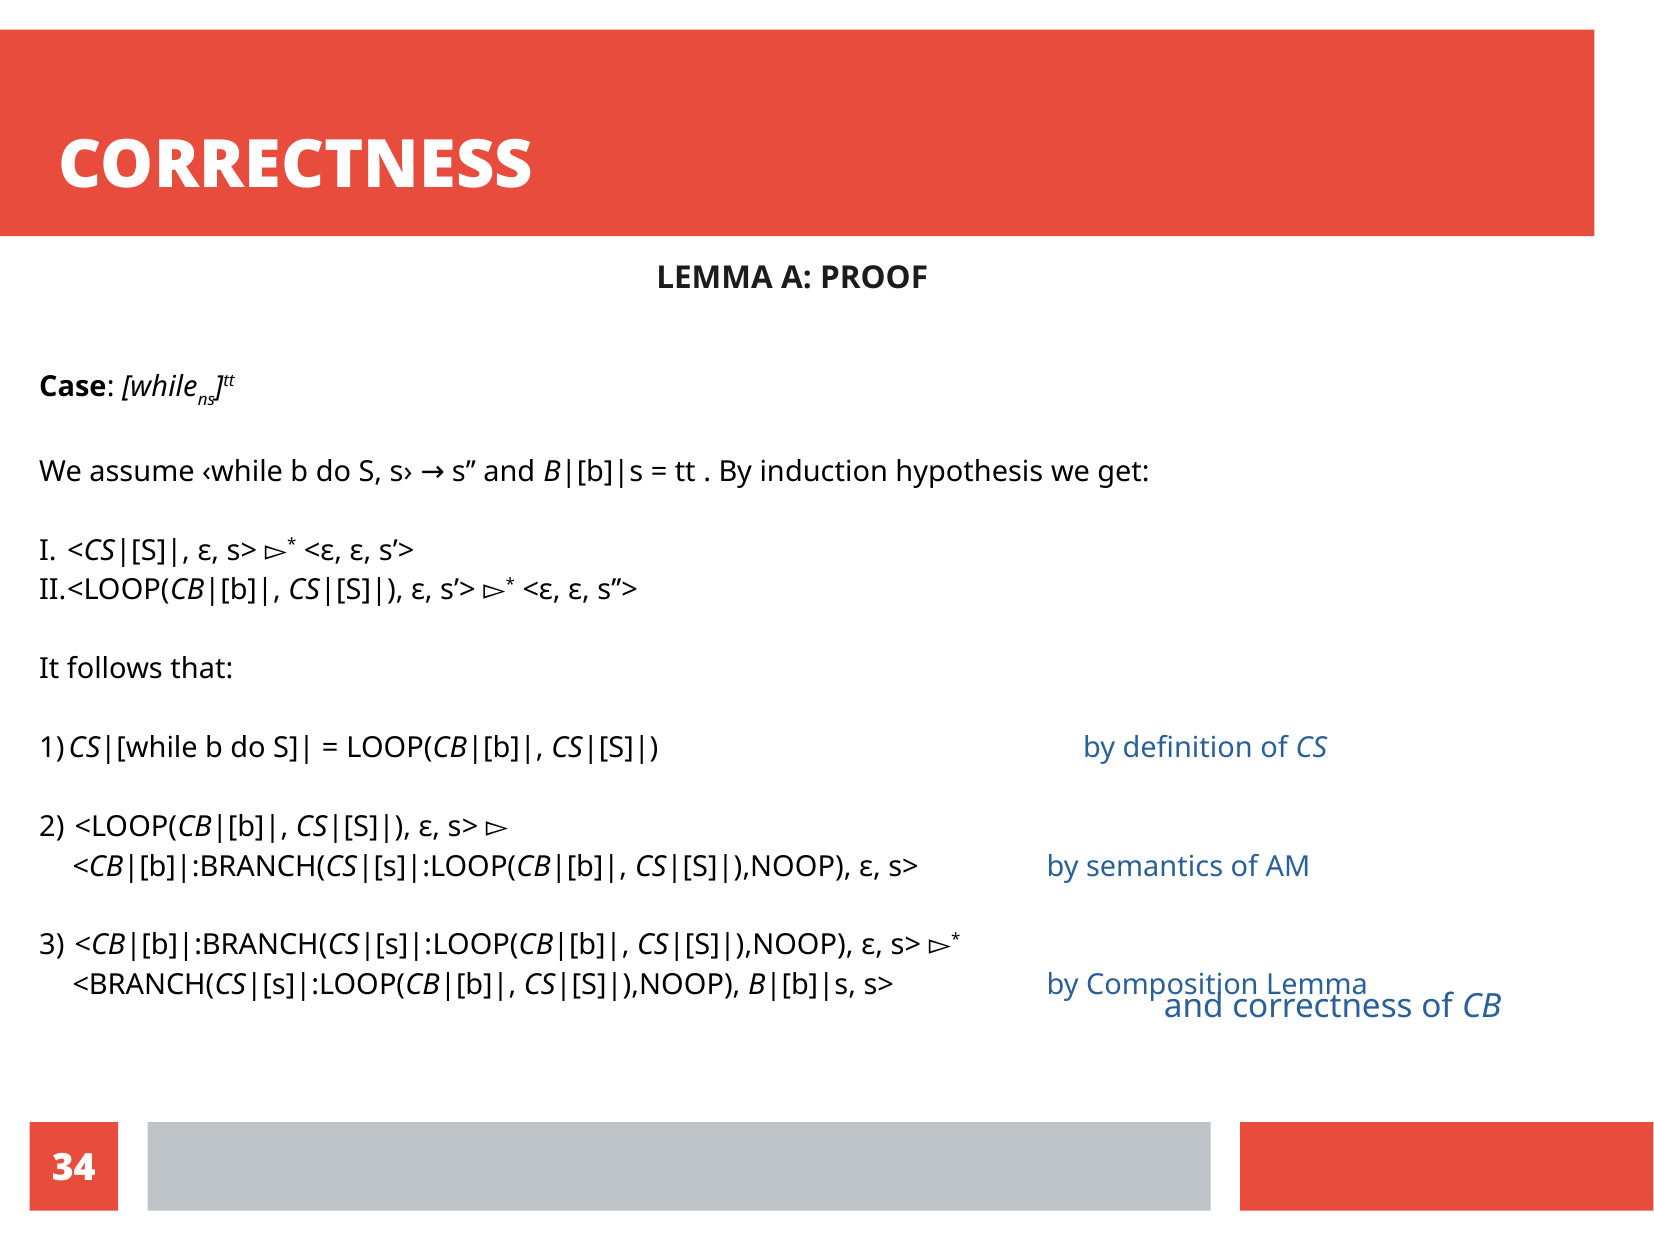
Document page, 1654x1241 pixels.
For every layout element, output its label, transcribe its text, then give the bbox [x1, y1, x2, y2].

text_box and correctness of CB [1149, 975, 1505, 1028]
list LEMMA A: PROOF Case: [whilens]tt We assume ‹while b do S, s› → s’’ and B|[b]|s = tt . By induction hypothesis we get: <CS|[S]|, ε, s> ▻* <ε, ε, s’> <LOOP(CB|[b]|, CS|[S]|), ε, s’> ▻* <ε, ε, s’’> It follows that: CS|[while b do S]| = LOOP(CB|[b]|, CS|[S]|) by definition of CS <LOOP(CB|[b]|, CS|[S]|), ε, s> ▻ <CB|[b]|:BRANCH(CS|[s]|:LOOP(CB|[b]|, CS|[S]|),NOOP), ε, s> by semantics of AM <CB|[b]|:BRANCH(CS|[s]|:LOOP(CB|[b]|, CS|[S]|),NOOP), ε, s> ▻* <BRANCH(CS|[s]|:LOOP(CB|[b]|, CS|[S]|),NOOP), B|[b]|s, s> by Composition Lemma [39, 255, 1546, 1023]
title CORRECTNESS [59, 59, 1595, 207]
